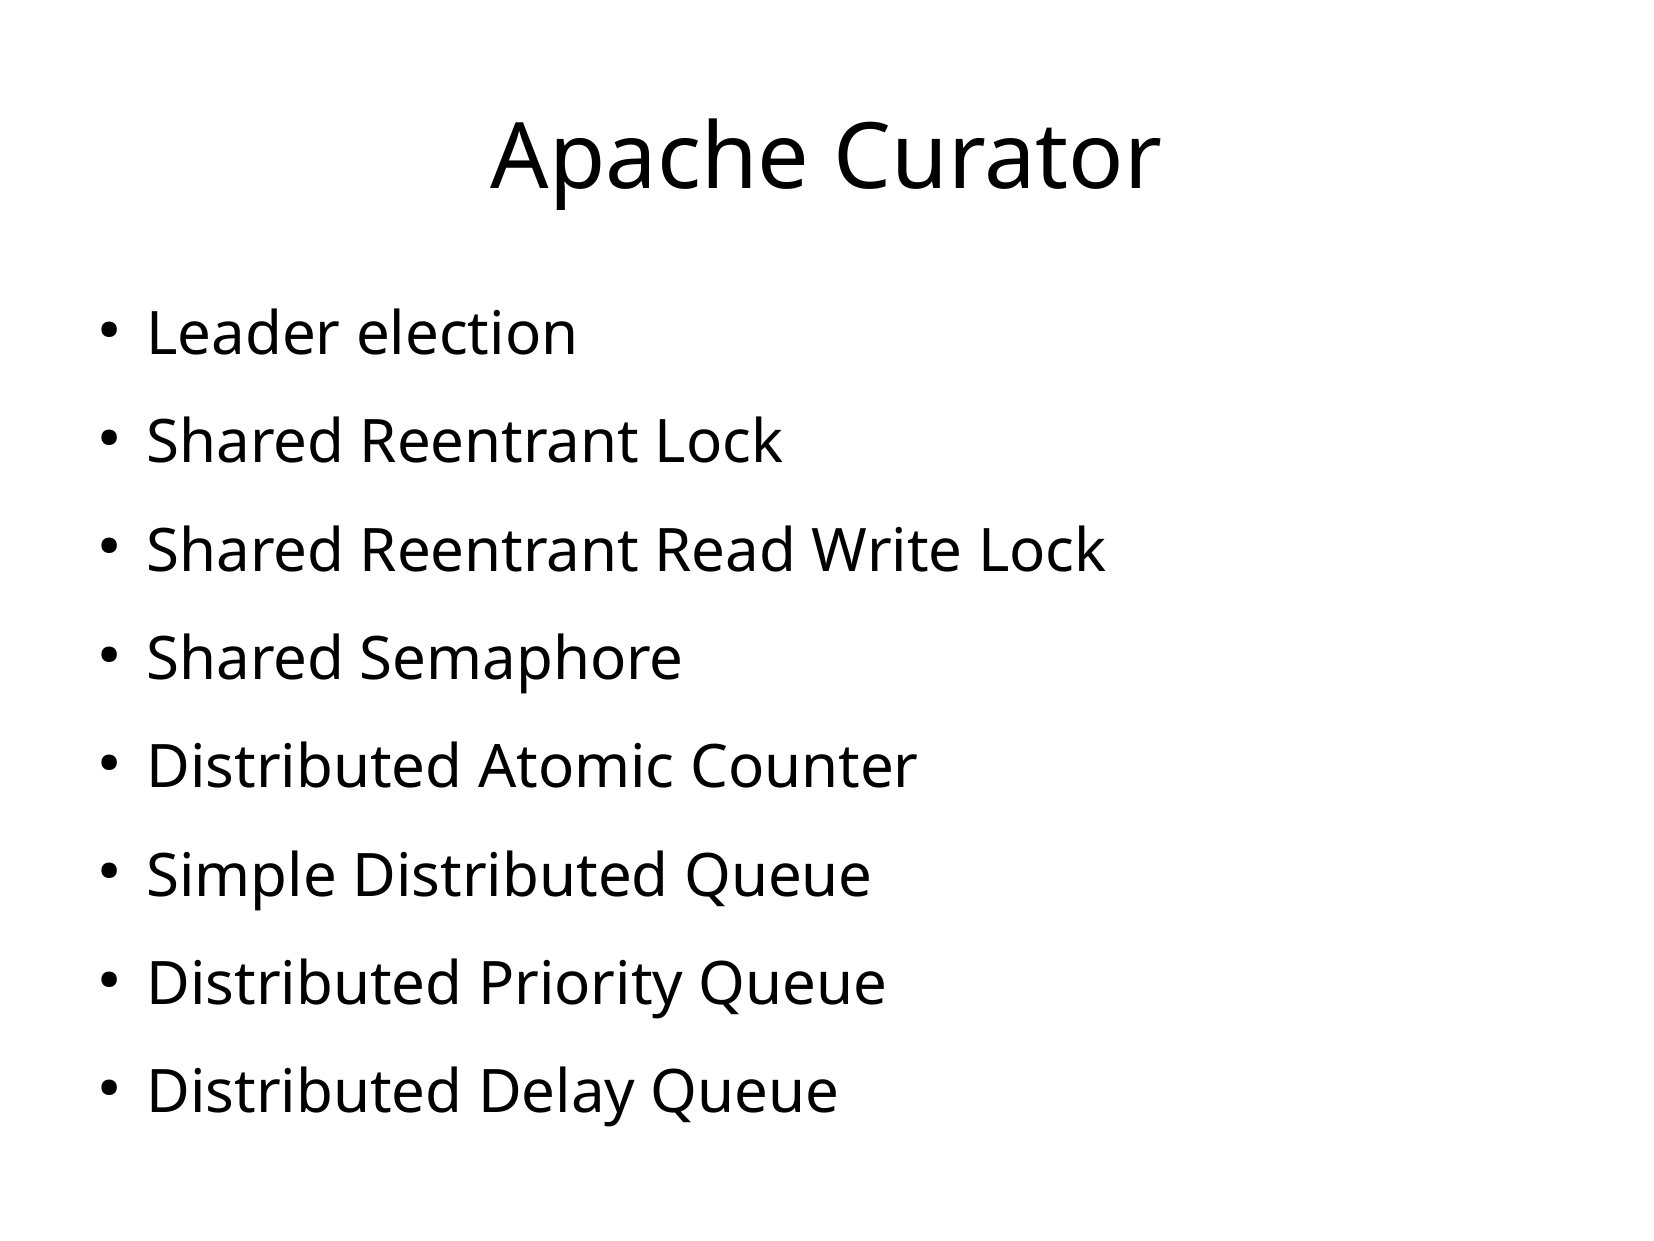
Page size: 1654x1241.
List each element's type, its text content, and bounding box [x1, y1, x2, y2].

list Leader election Shared Reentrant Lock Shared Reentrant Read Write Lock Shared Semaphore Distributed Atomic Counter Simple Distributed Queue Distributed Priority Queue Distributed Delay Queue [82, 290, 1571, 1131]
title Apache Curator [82, 49, 1571, 257]
